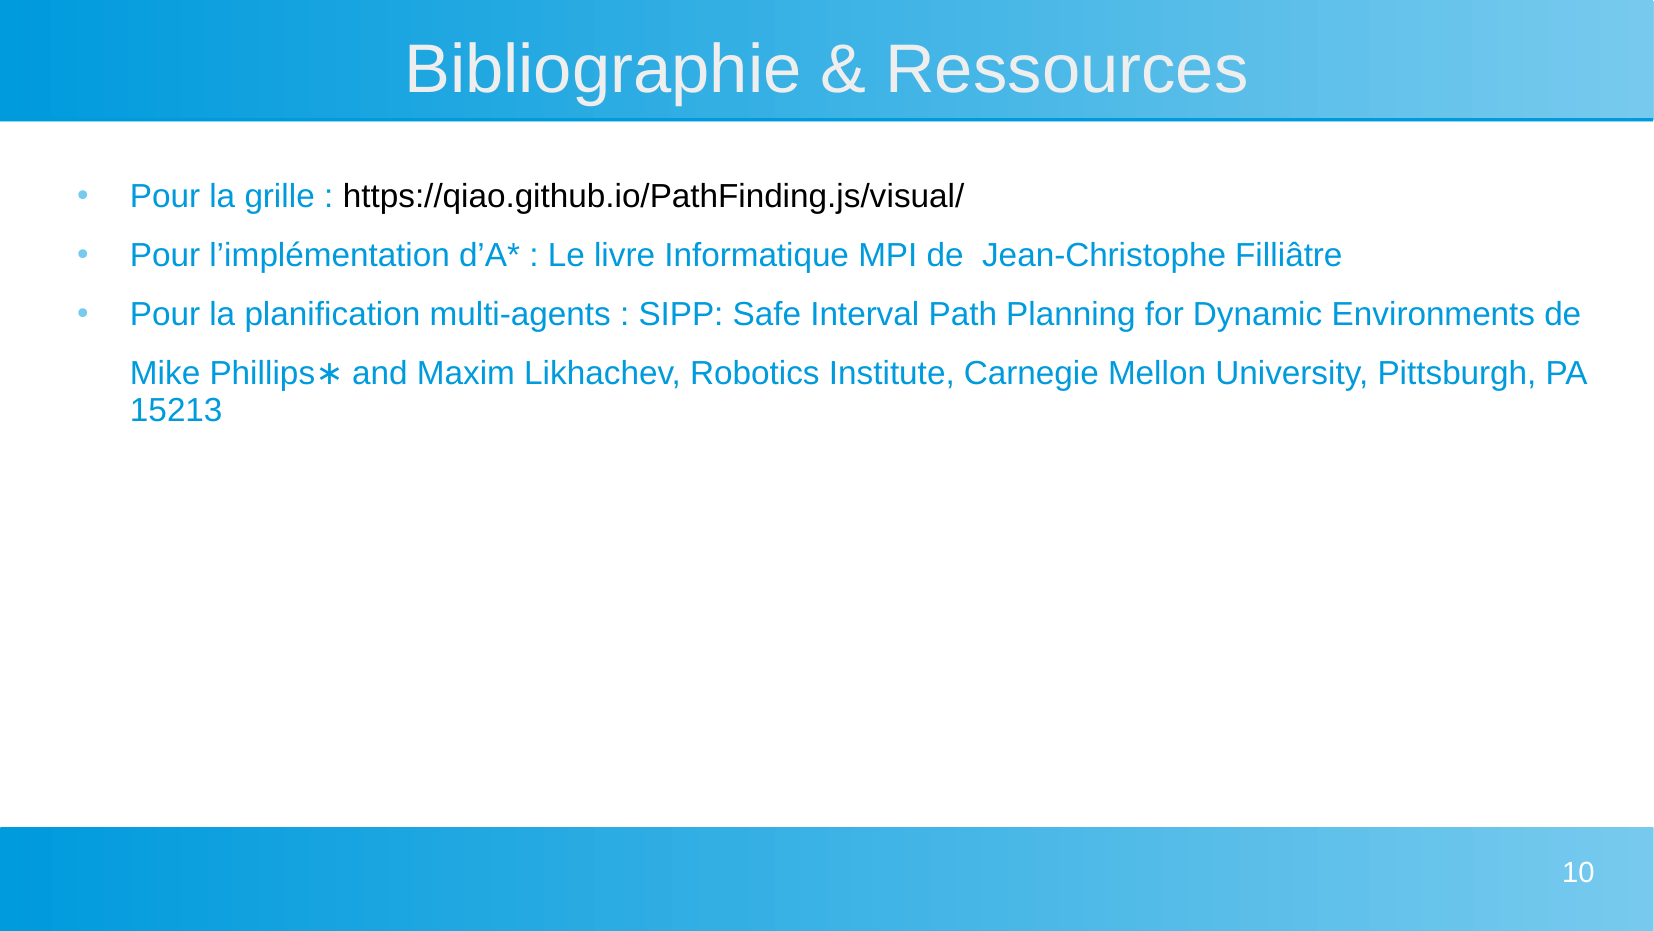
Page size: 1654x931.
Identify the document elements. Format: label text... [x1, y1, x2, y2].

title Bibliographie & Ressources [59, 29, 1595, 108]
list Pour la grille : https://qiao.github.io/PathFinding.js/visual/ Pour l’implémentation d’A* : Le livre Informatique MPI de Jean-Christophe Filliâtre Pour la planification multi-agents : SIPP: Safe Interval Path Planning for Dynamic Environments de Mike Phillips∗ and Maxim Likhachev, Robotics Institute, Carnegie Mellon University, Pittsburgh, PA 15213 [59, 177, 1595, 768]
